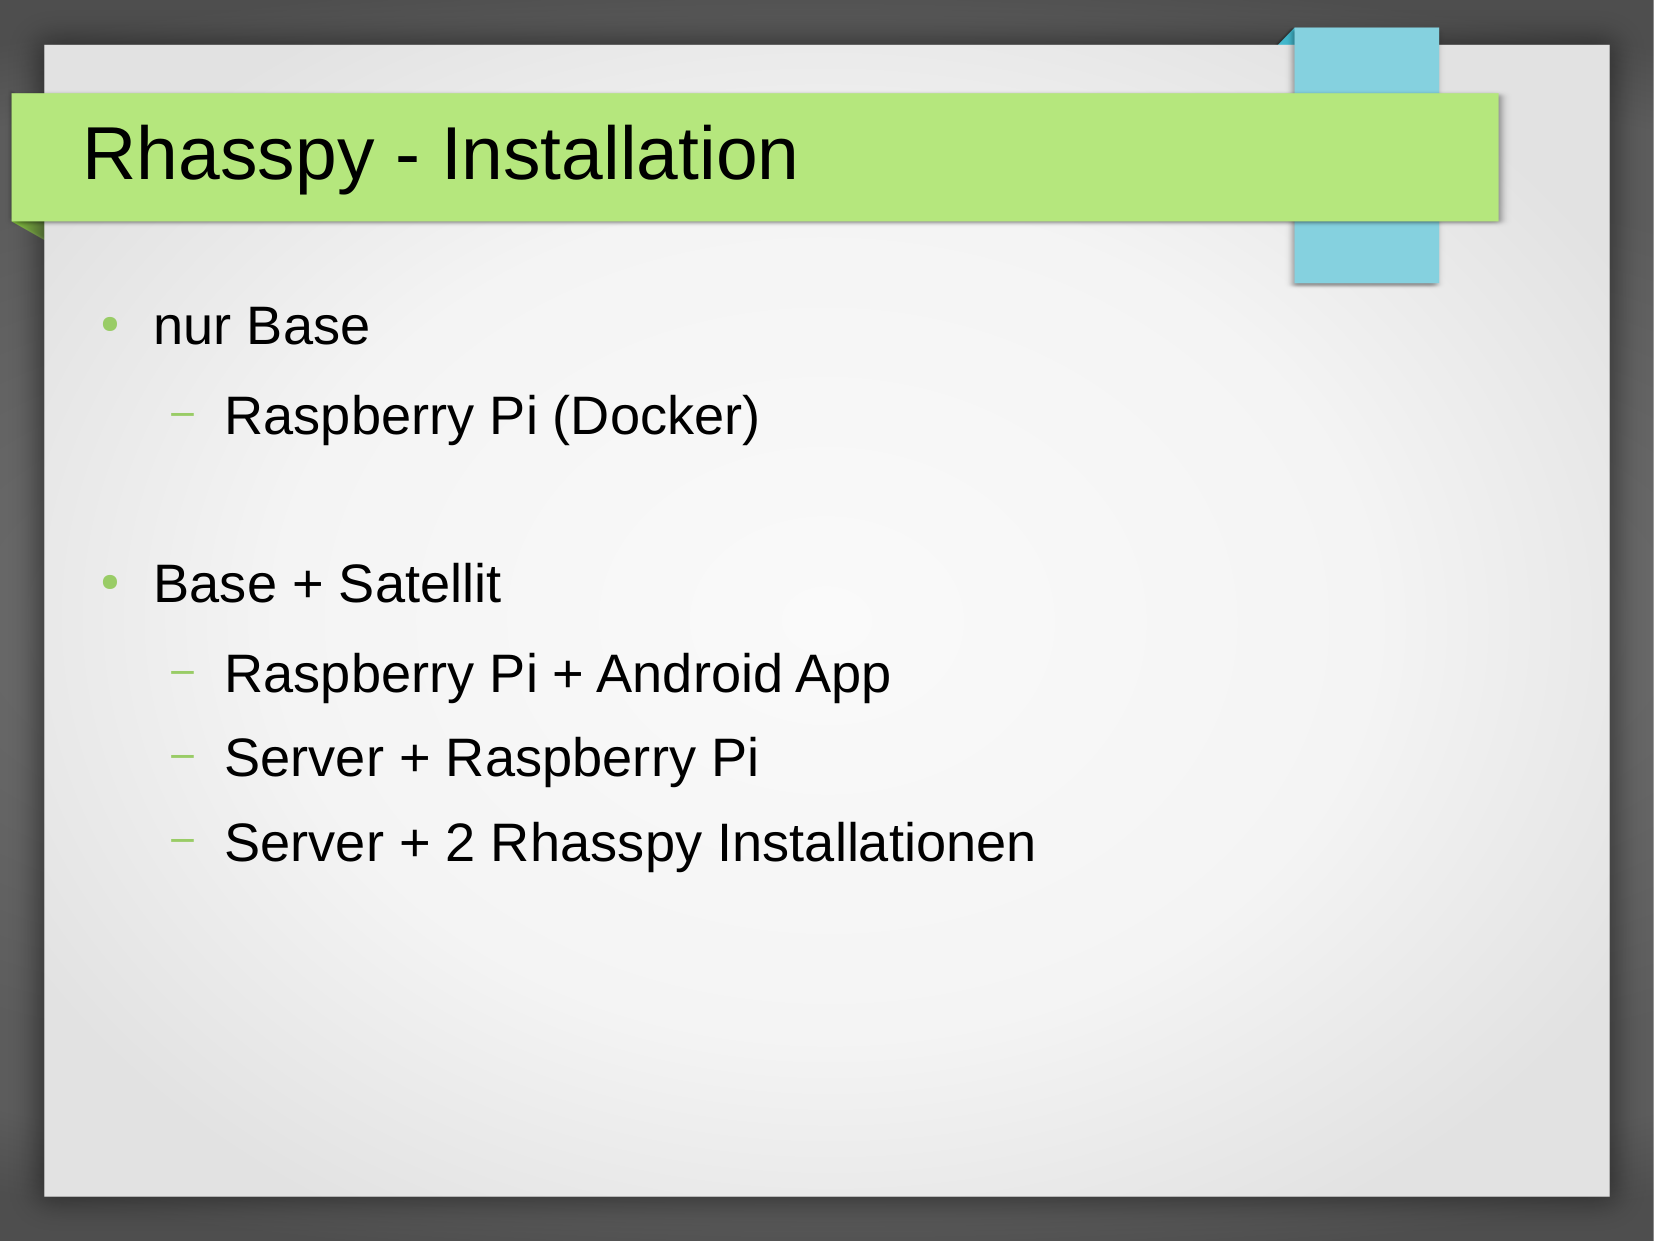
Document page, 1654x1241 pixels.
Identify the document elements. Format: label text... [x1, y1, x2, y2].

picture [0, 0, 1654, 1241]
list nur Base Raspberry Pi (Docker) Base + Satellit Raspberry Pi + Android App Server + Raspberry Pi Server + 2 Rhasspy Installationen [82, 295, 1571, 1015]
title Rhasspy - Installation [82, 94, 1264, 213]
